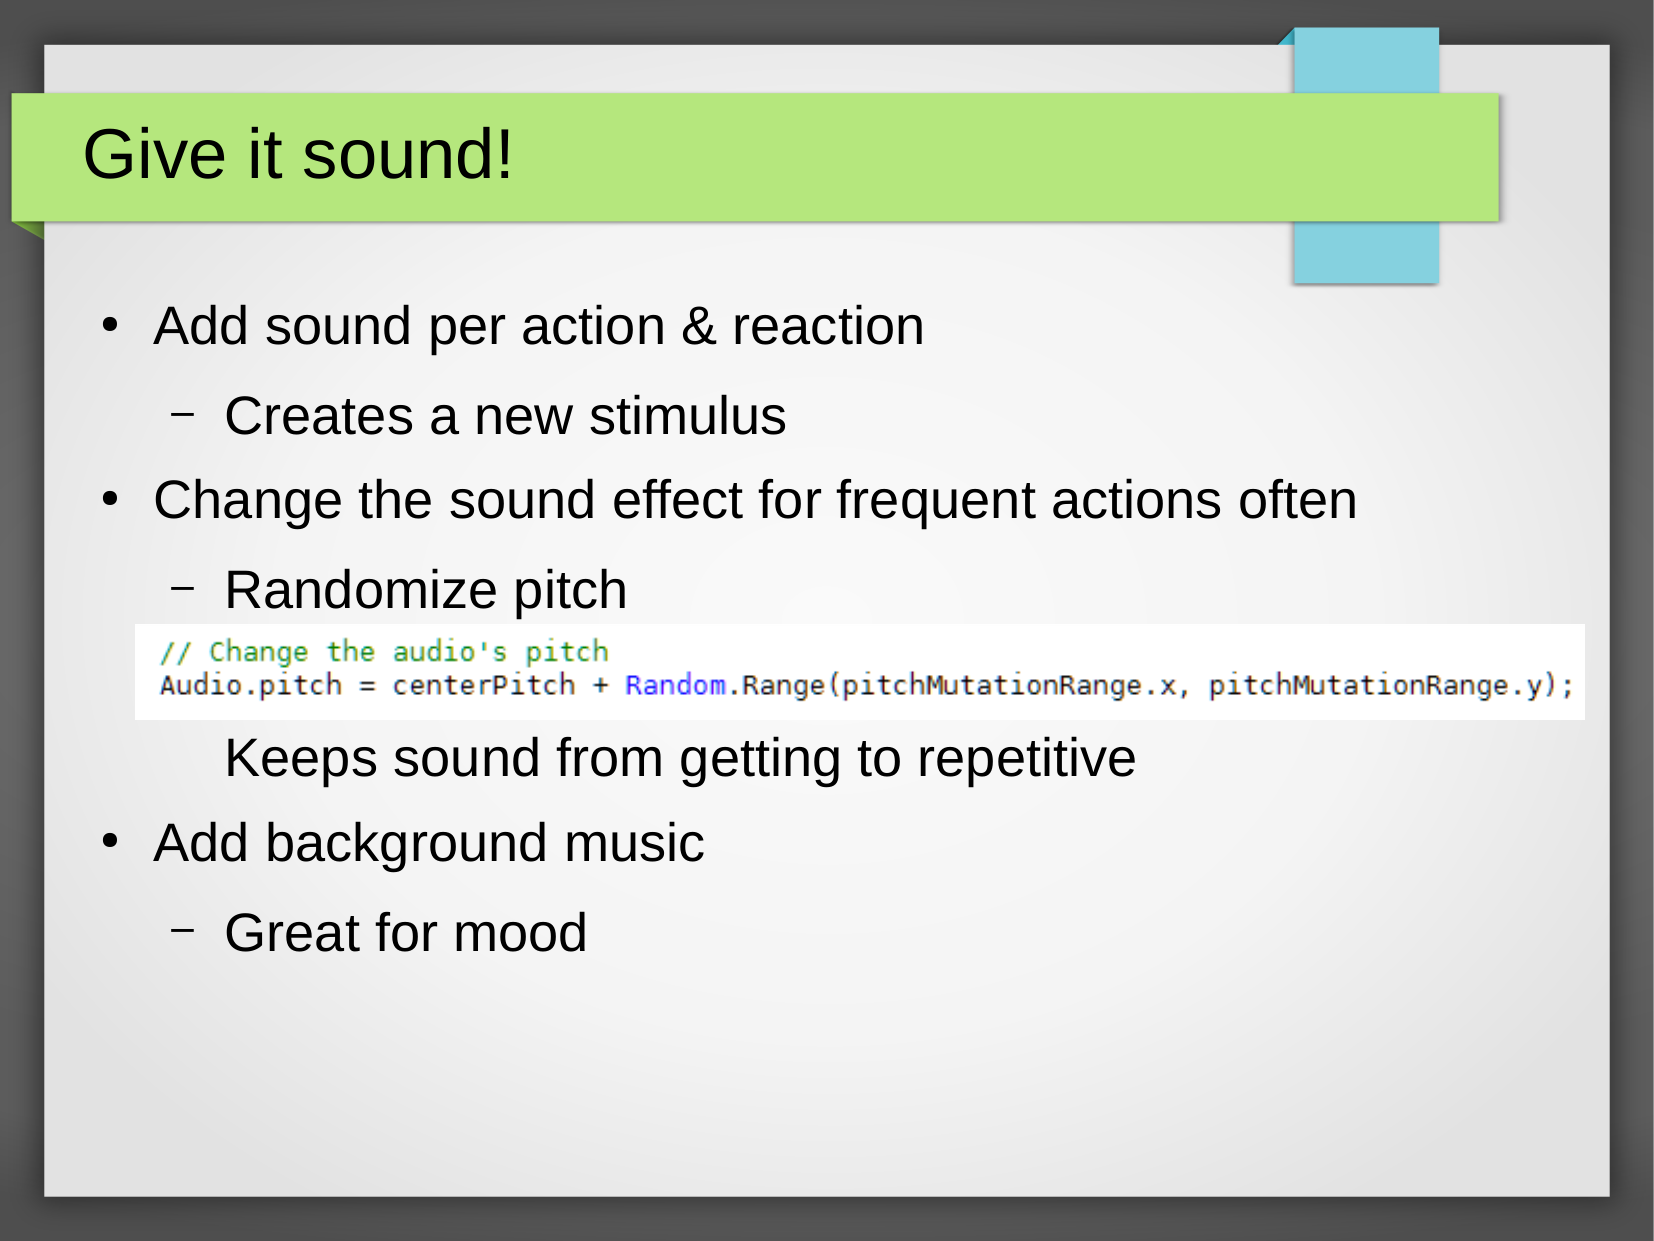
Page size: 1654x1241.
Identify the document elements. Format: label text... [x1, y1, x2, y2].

list Add sound per action & reaction Creates a new stimulus Change the sound effect for frequent actions often Randomize pitch Keeps sound from getting to repetitive Add background music Great for mood [82, 295, 1571, 1156]
title Give it sound! [82, 94, 1264, 213]
picture [0, 0, 1654, 1241]
